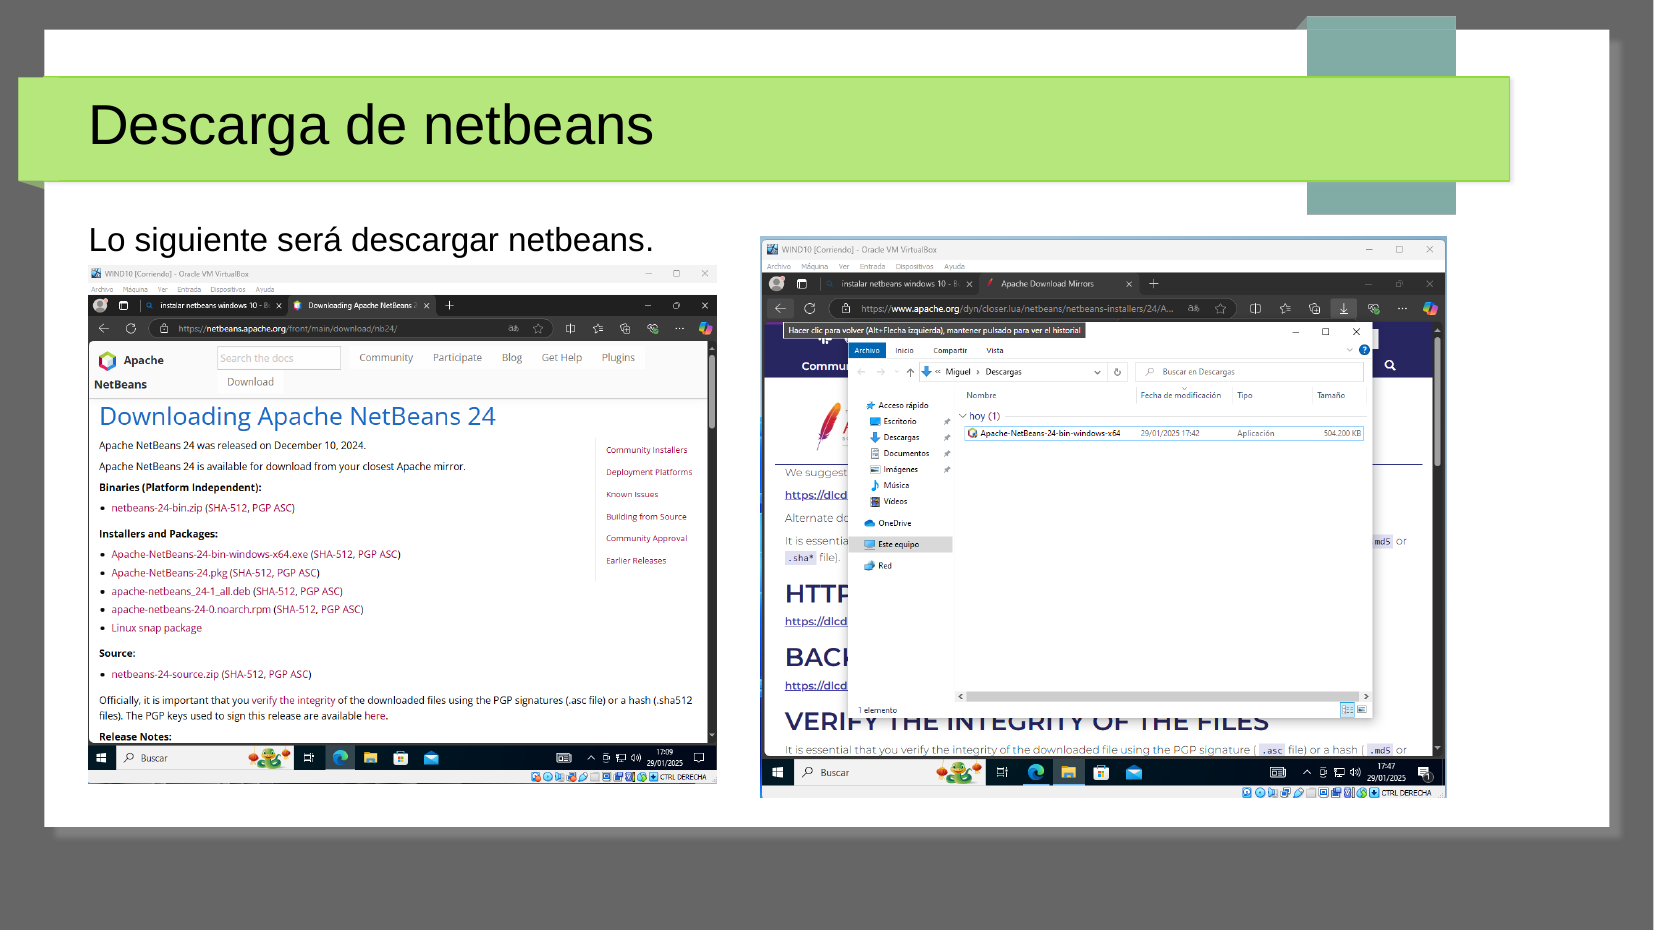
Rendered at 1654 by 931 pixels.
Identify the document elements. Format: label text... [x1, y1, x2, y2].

picture [760, 236, 1447, 798]
subtitle Lo siguiente será descargar netbeans. [88, 221, 1565, 813]
picture [88, 265, 717, 784]
title Descarga de netbeans [88, 73, 1506, 178]
